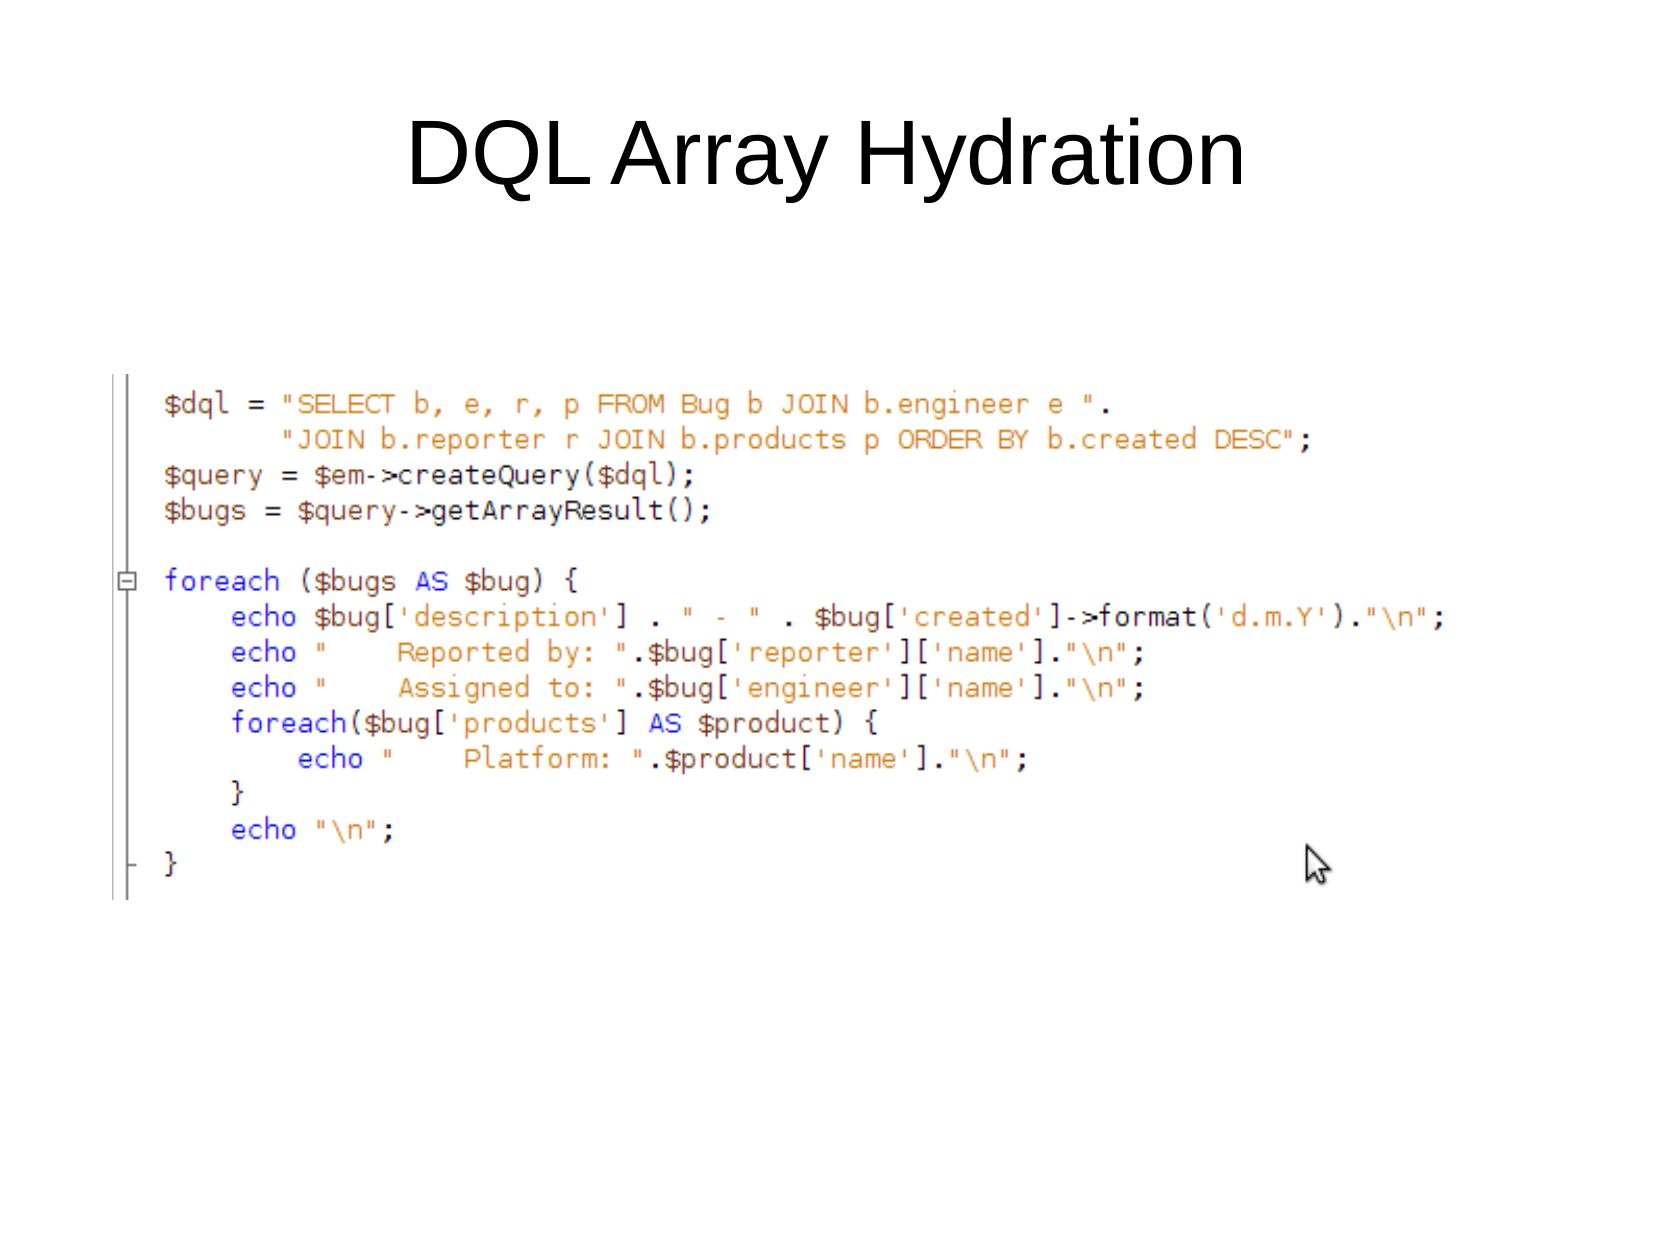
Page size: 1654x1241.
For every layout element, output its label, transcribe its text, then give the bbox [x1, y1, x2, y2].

title DQL Array Hydration [82, 56, 1571, 250]
picture [112, 374, 1498, 900]
